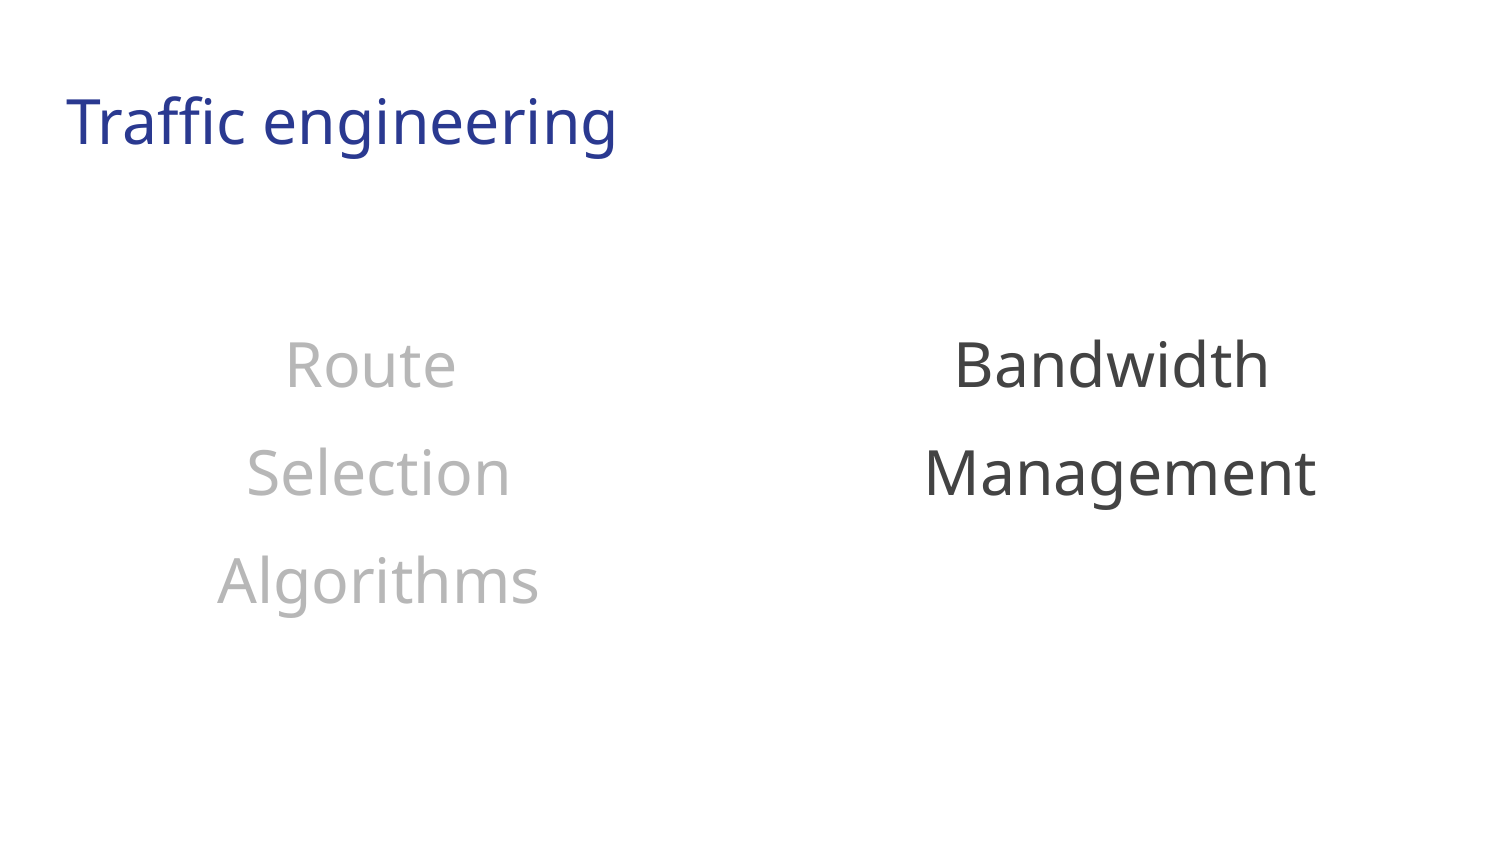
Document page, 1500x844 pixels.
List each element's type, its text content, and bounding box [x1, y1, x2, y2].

list Bandwidth Management [792, 201, 1449, 750]
title Traffic engineering [51, 67, 1449, 167]
list Route Selection Algorithms [51, 201, 708, 750]
